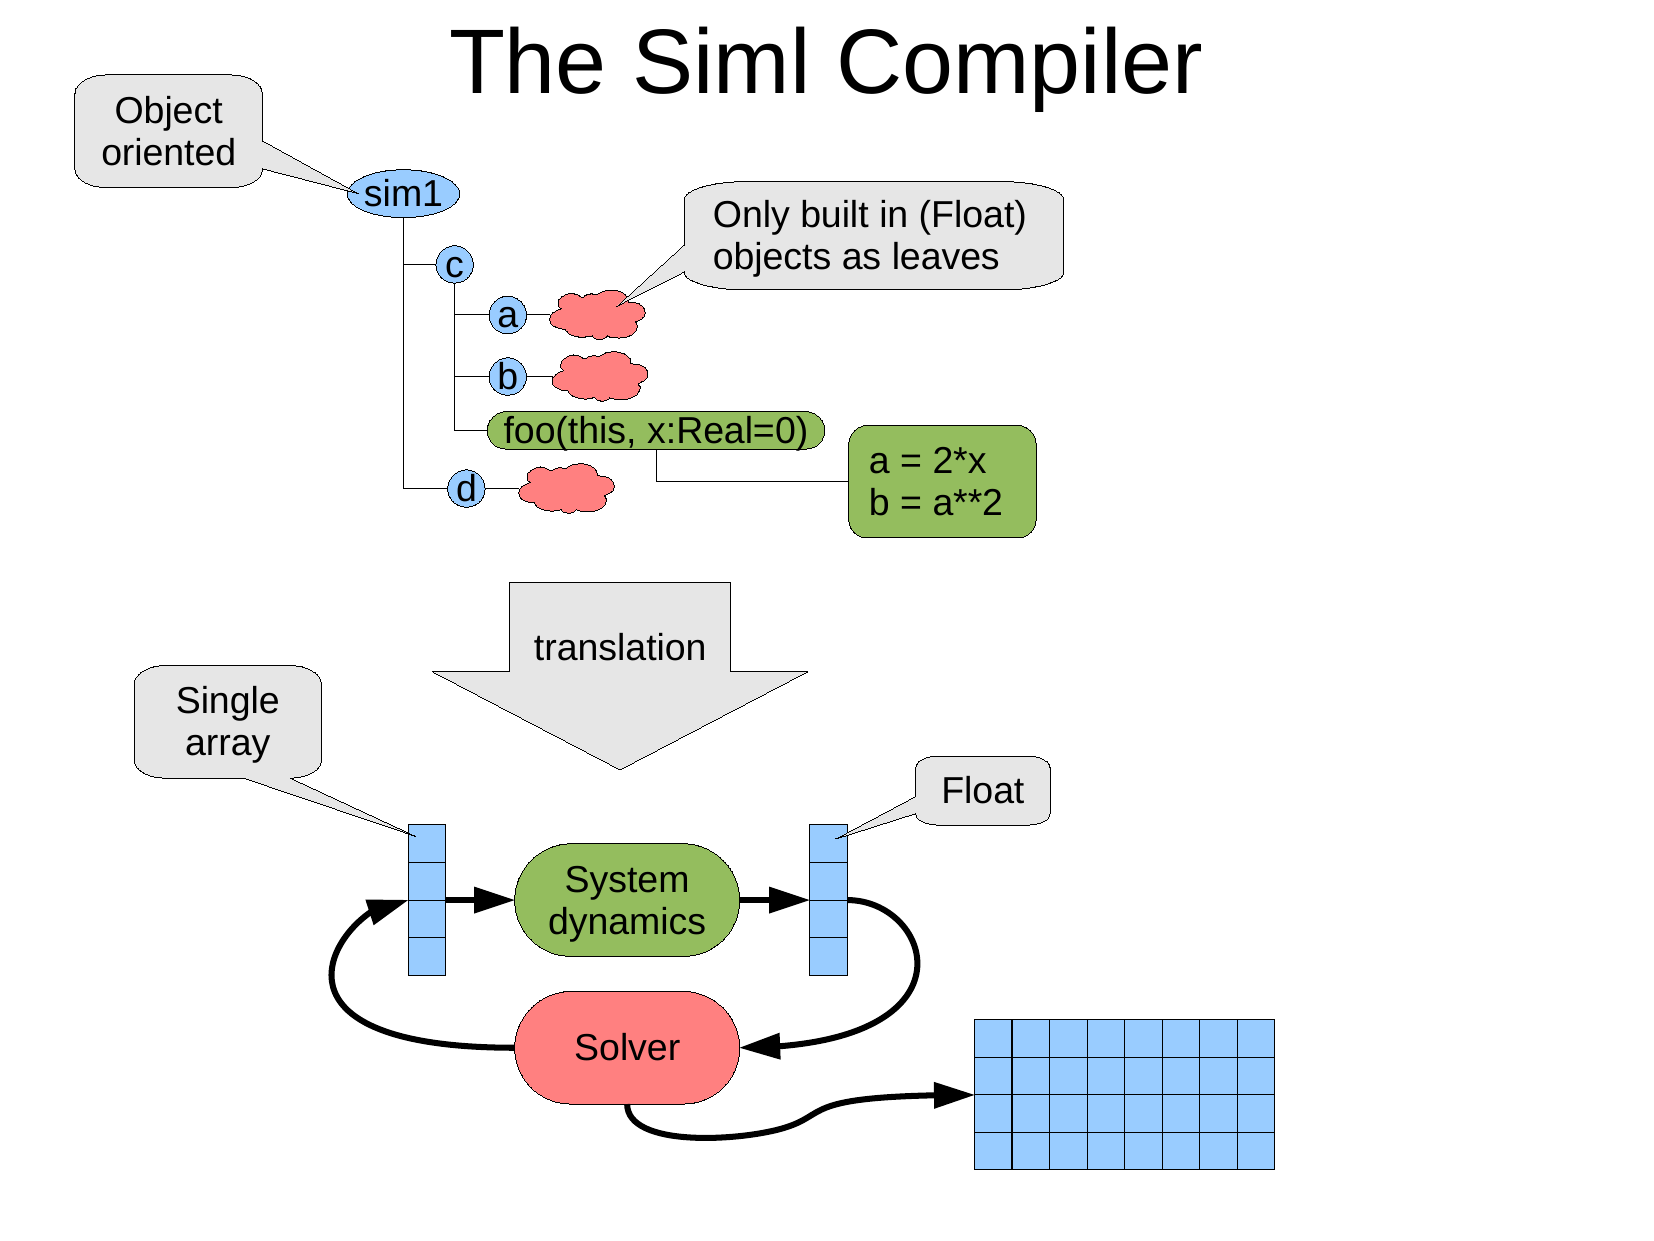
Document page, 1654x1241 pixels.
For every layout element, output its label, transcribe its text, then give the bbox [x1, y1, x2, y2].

text_box sim1 [347, 169, 460, 218]
text_box Only built in (Float) objects as leaves [616, 181, 1064, 307]
text_box translation [432, 582, 808, 770]
text_box c [435, 245, 474, 284]
text_box System dynamics [514, 843, 740, 957]
text_box Single array [134, 665, 416, 837]
text_box d [447, 469, 486, 508]
text_box [408, 824, 446, 976]
text_box Solver [514, 991, 740, 1105]
text_box b [489, 357, 527, 396]
text_box [549, 290, 646, 340]
text_box Float [835, 756, 1051, 839]
text_box [552, 351, 648, 402]
text_box [518, 463, 615, 514]
text_box a [489, 296, 527, 334]
text_box [974, 1019, 1275, 1170]
text_box [809, 824, 848, 976]
title The Siml Compiler [82, 10, 1571, 114]
text_box foo(this, x:Real=0) [487, 411, 825, 450]
text_box a = 2*x b = a**2 [848, 425, 1037, 538]
text_box Object oriented [74, 74, 359, 194]
